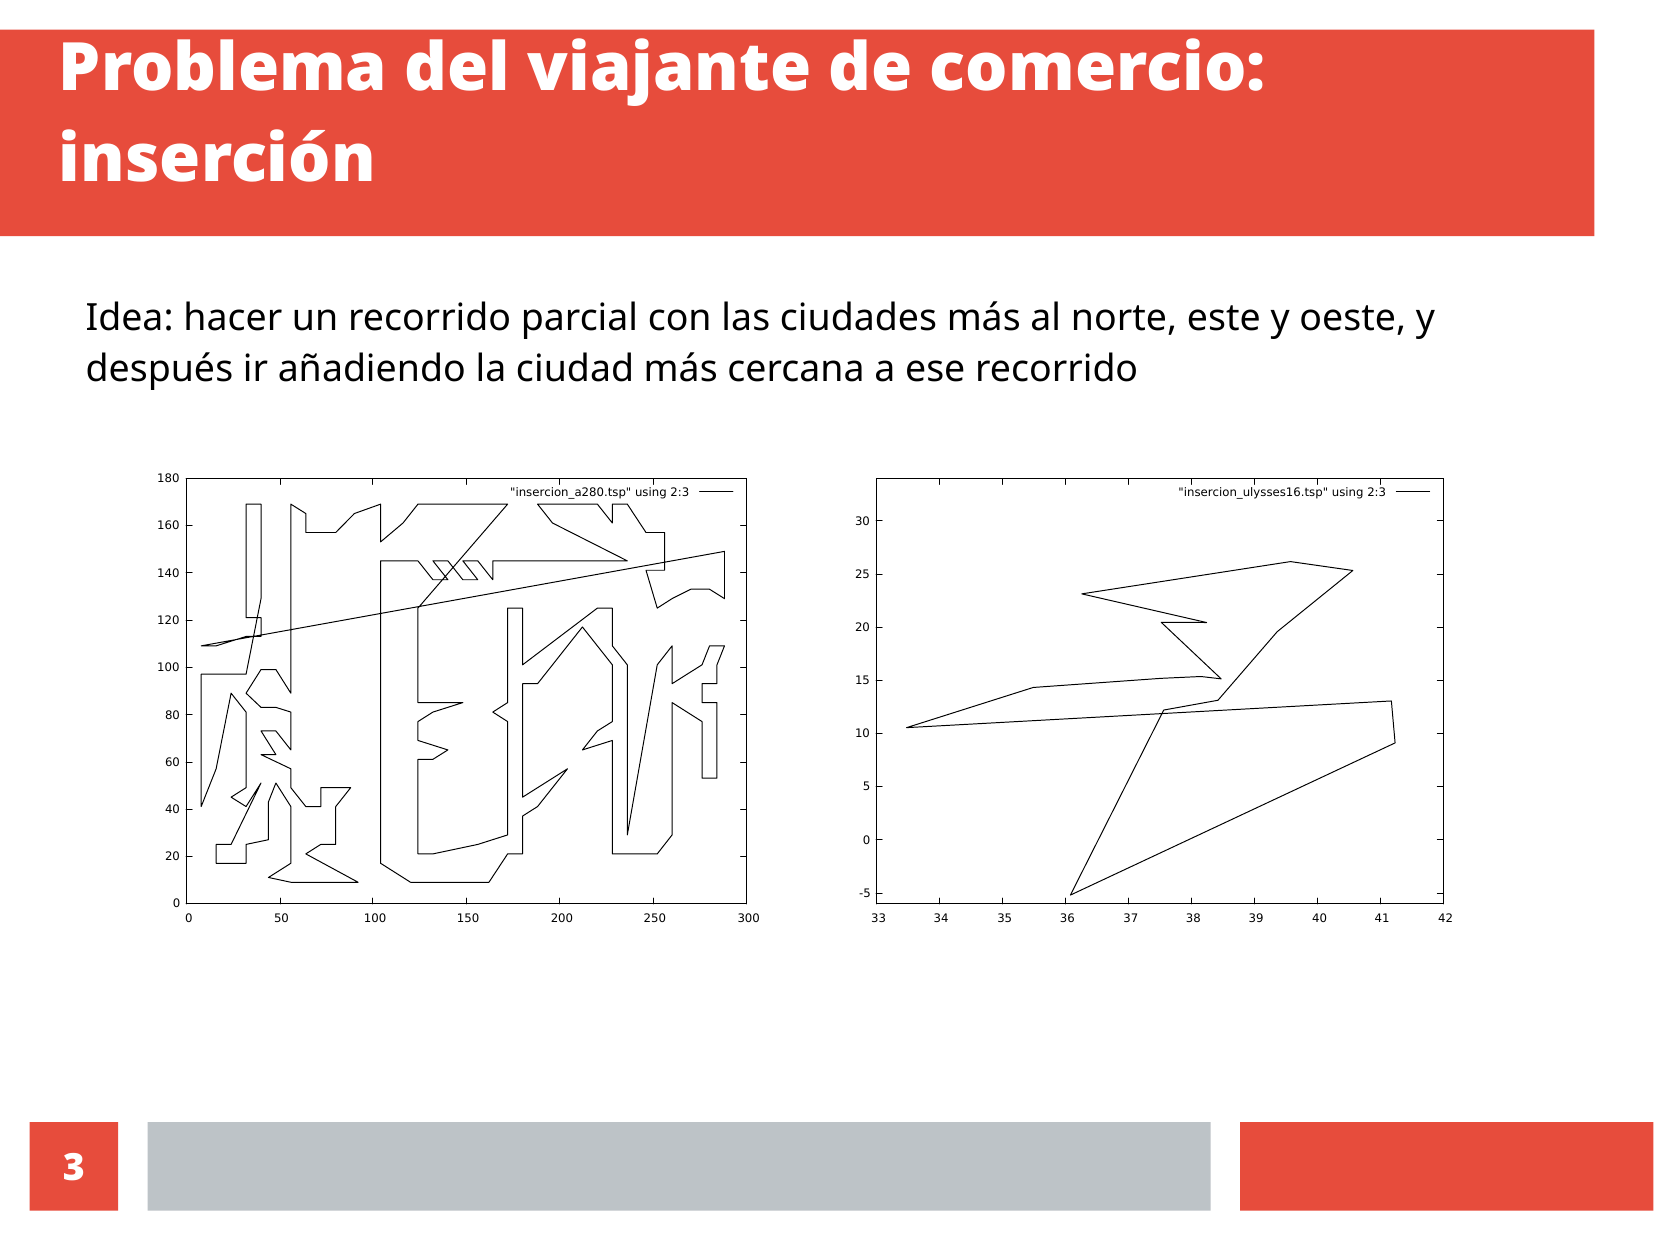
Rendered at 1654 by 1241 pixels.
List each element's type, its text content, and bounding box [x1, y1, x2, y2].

title Problema del viajante de comercio: inserción [59, 53, 1595, 201]
picture [838, 463, 1465, 934]
text_box Idea: hacer un recorrido parcial con las ciudades más al norte, este y oeste, y después ir añadiendo la ciudad más cercana a ese recorrido [70, 283, 1583, 386]
picture [141, 463, 768, 934]
